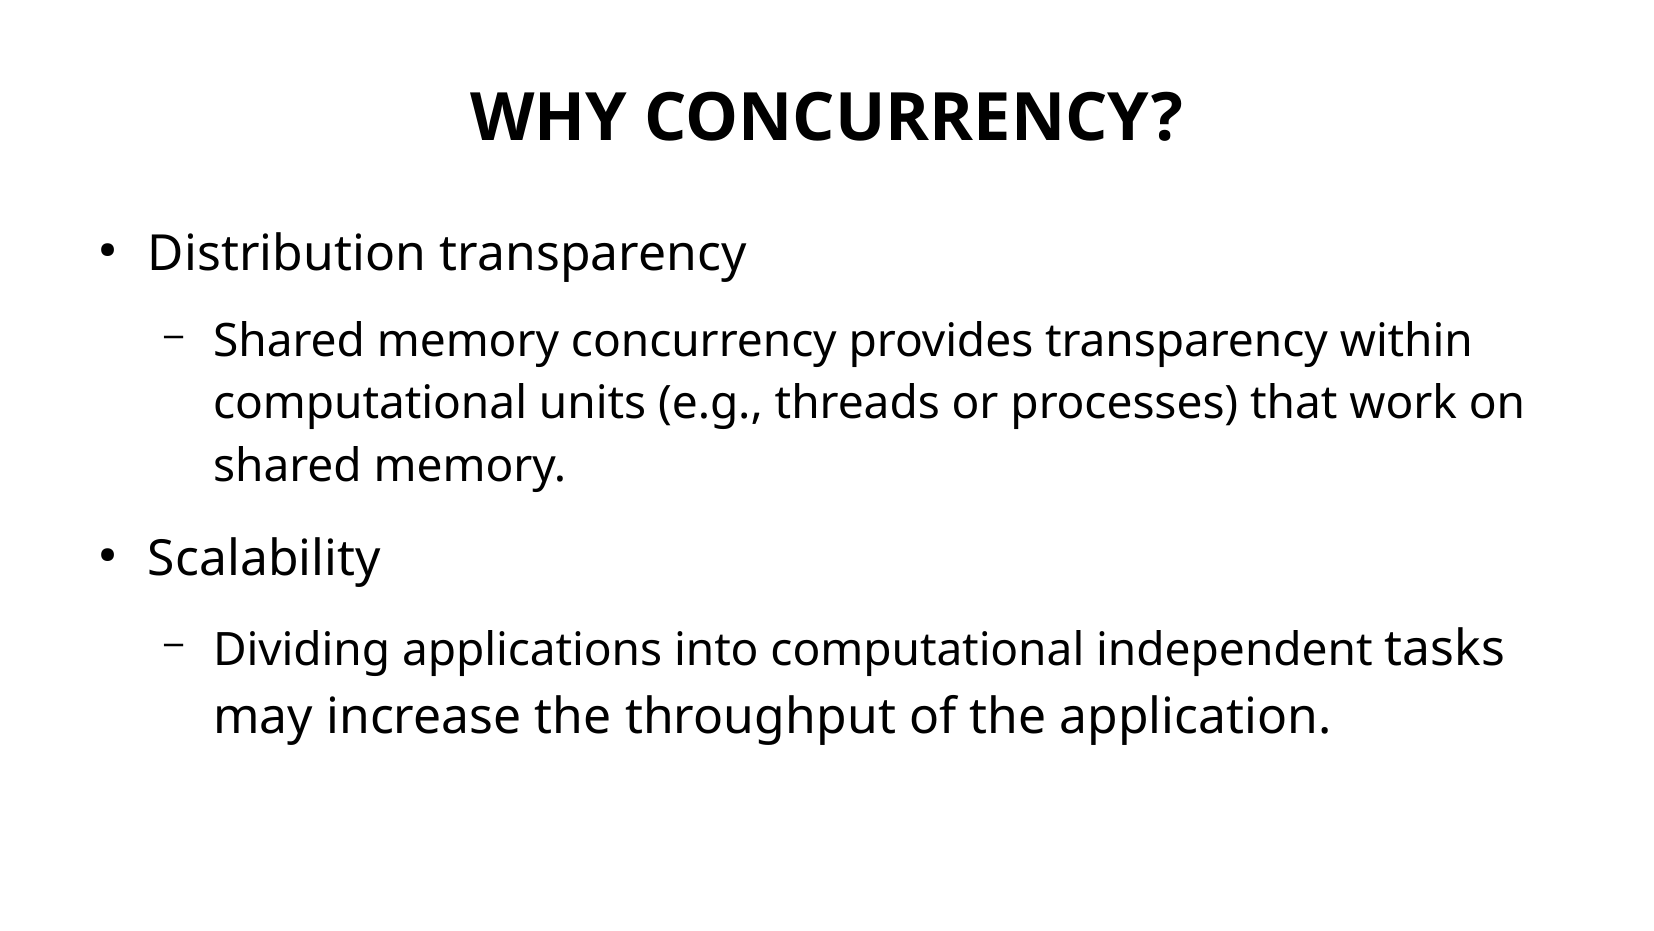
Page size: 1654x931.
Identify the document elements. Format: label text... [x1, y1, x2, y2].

title WHY CONCURRENCY? [82, 36, 1571, 193]
list Distribution transparency Shared memory concurrency provides transparency within computational units (e.g., threads or processes) that work on shared memory. Scalability Dividing applications into computational independent tasks may increase the throughput of the application. [82, 217, 1571, 757]
